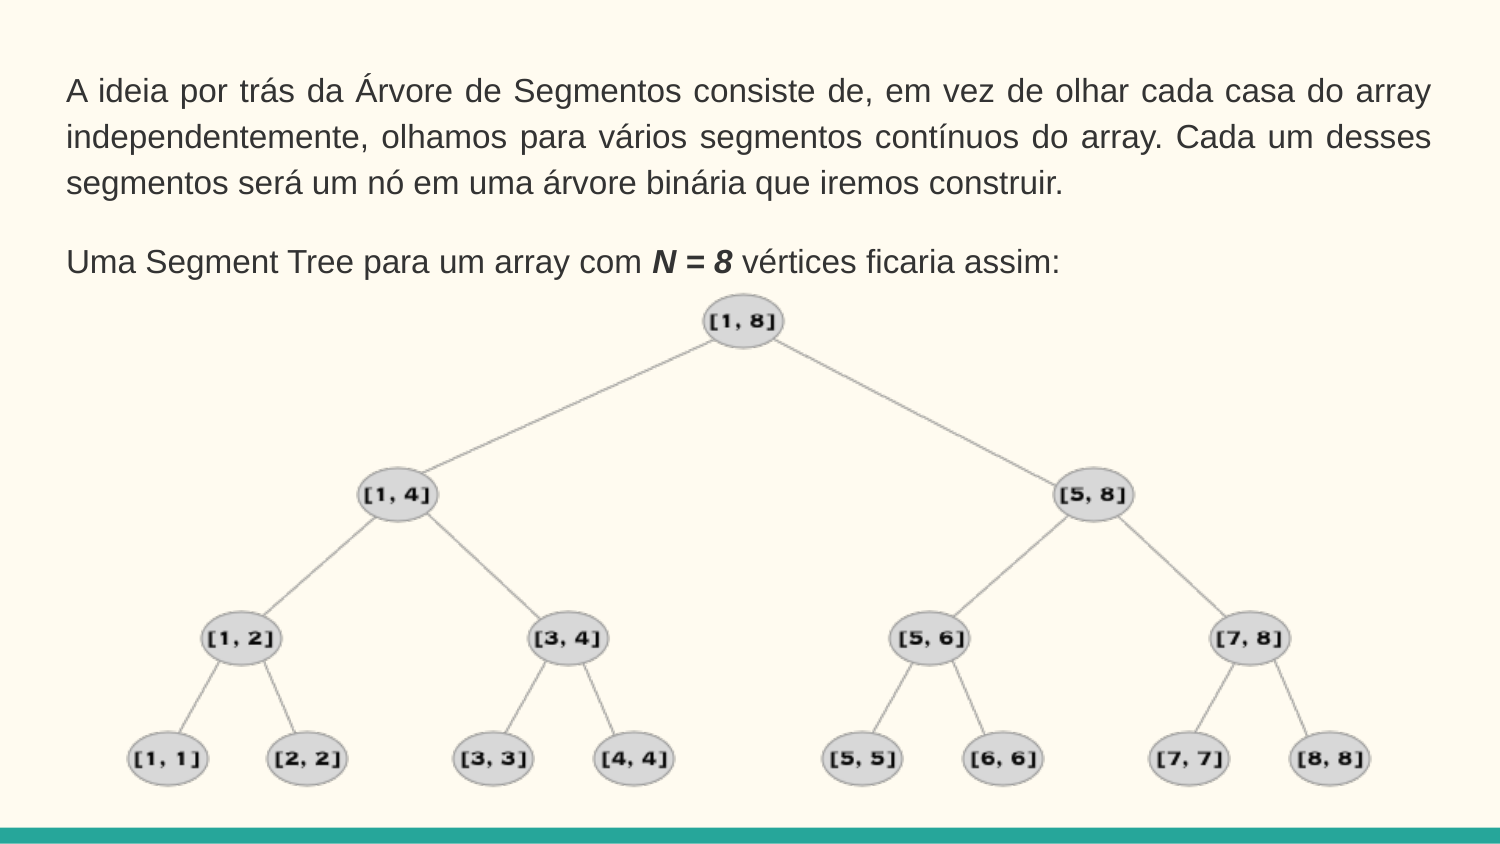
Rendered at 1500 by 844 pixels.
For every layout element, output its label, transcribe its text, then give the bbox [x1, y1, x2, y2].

list A ideia por trás da Árvore de Segmentos consiste de, em vez de olhar cada casa do array independentemente, olhamos para vários segmentos contínuos do array. Cada um desses segmentos será um nó em uma árvore binária que iremos construir. Uma Segment Tree para um array com N = 8 vértices ficaria assim: [51, 48, 1449, 750]
picture [119, 284, 1381, 796]
